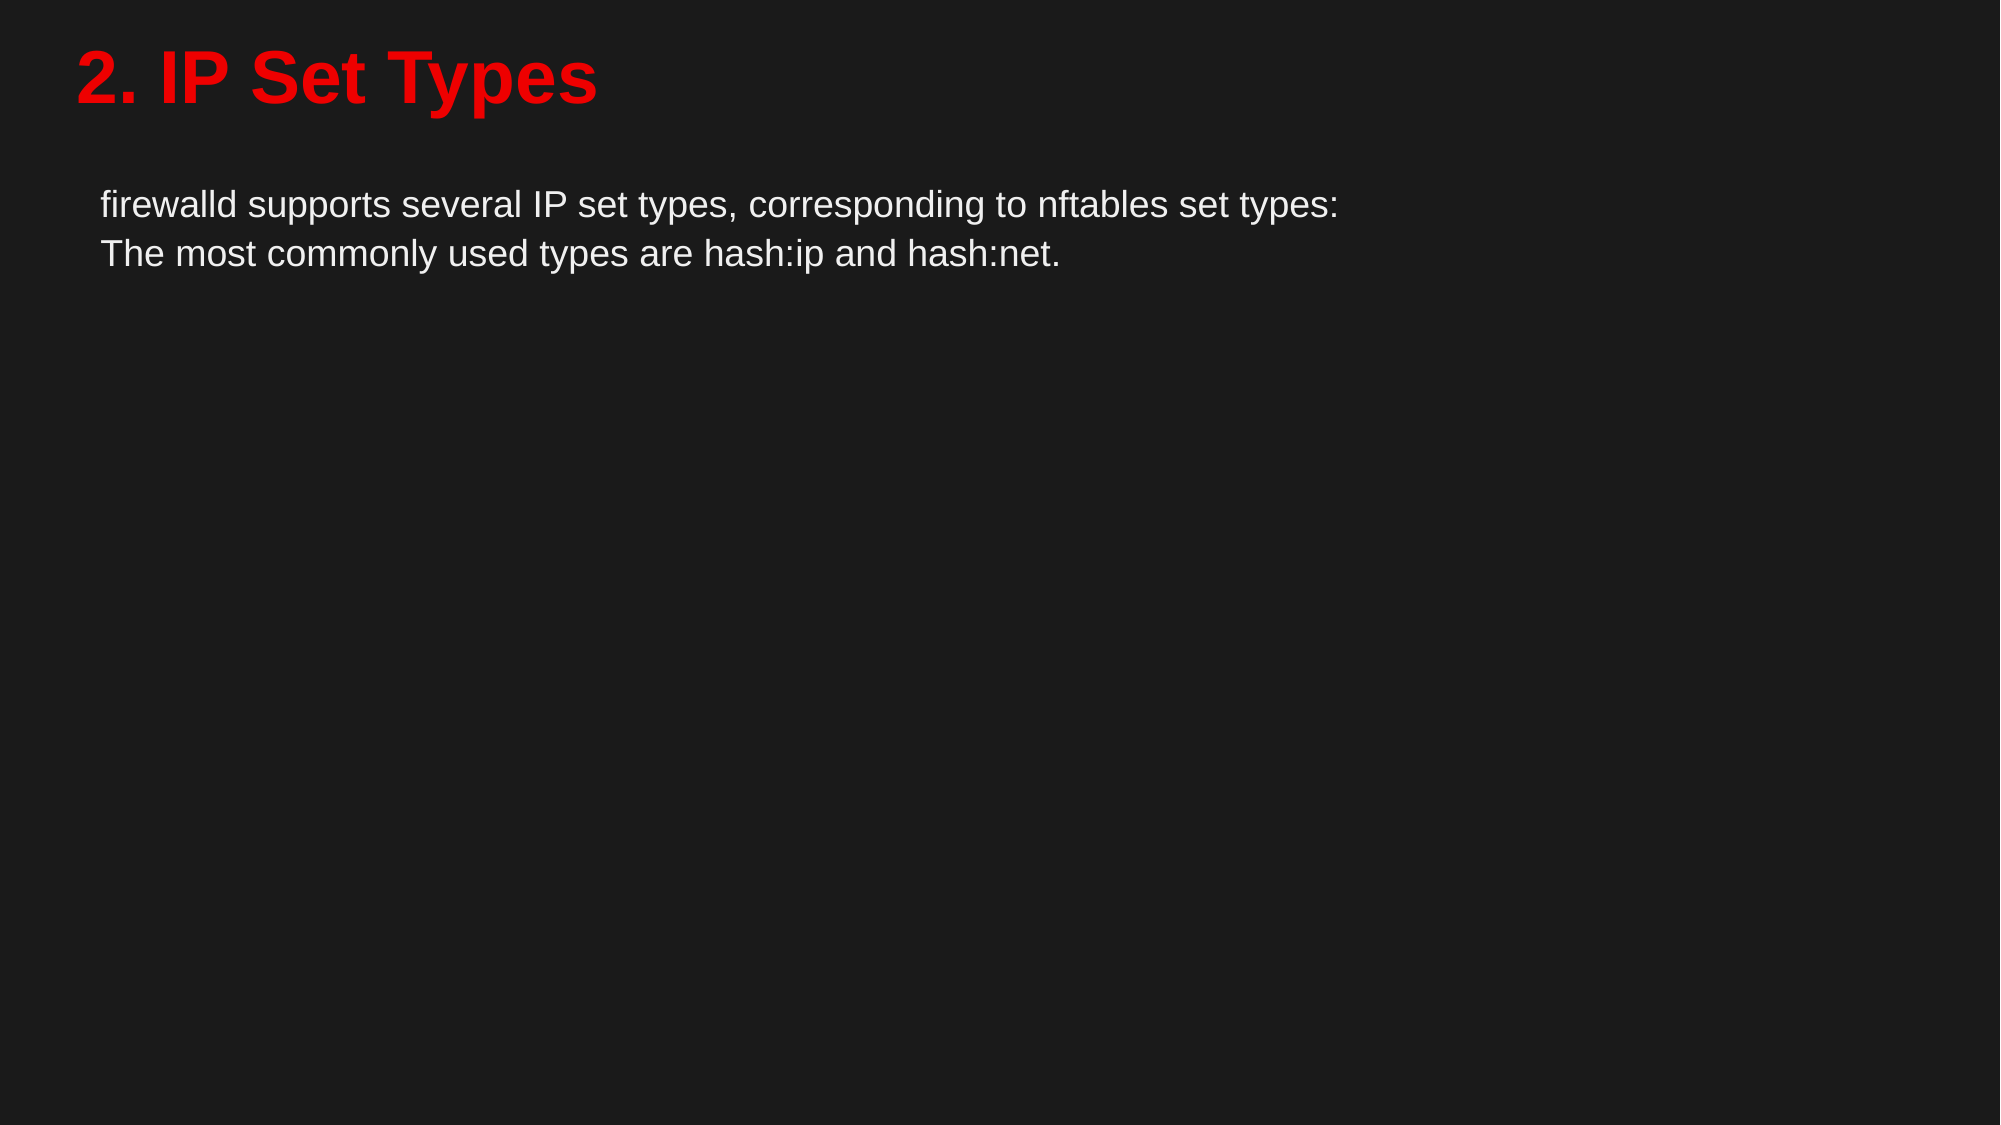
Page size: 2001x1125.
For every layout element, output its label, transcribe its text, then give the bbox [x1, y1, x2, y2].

text_box firewalld supports several IP set types, corresponding to nftables set types: The most commonly used types are hash:ip and hash:net. [59, 171, 1942, 1087]
text_box 2. IP Set Types [59, 23, 1942, 154]
